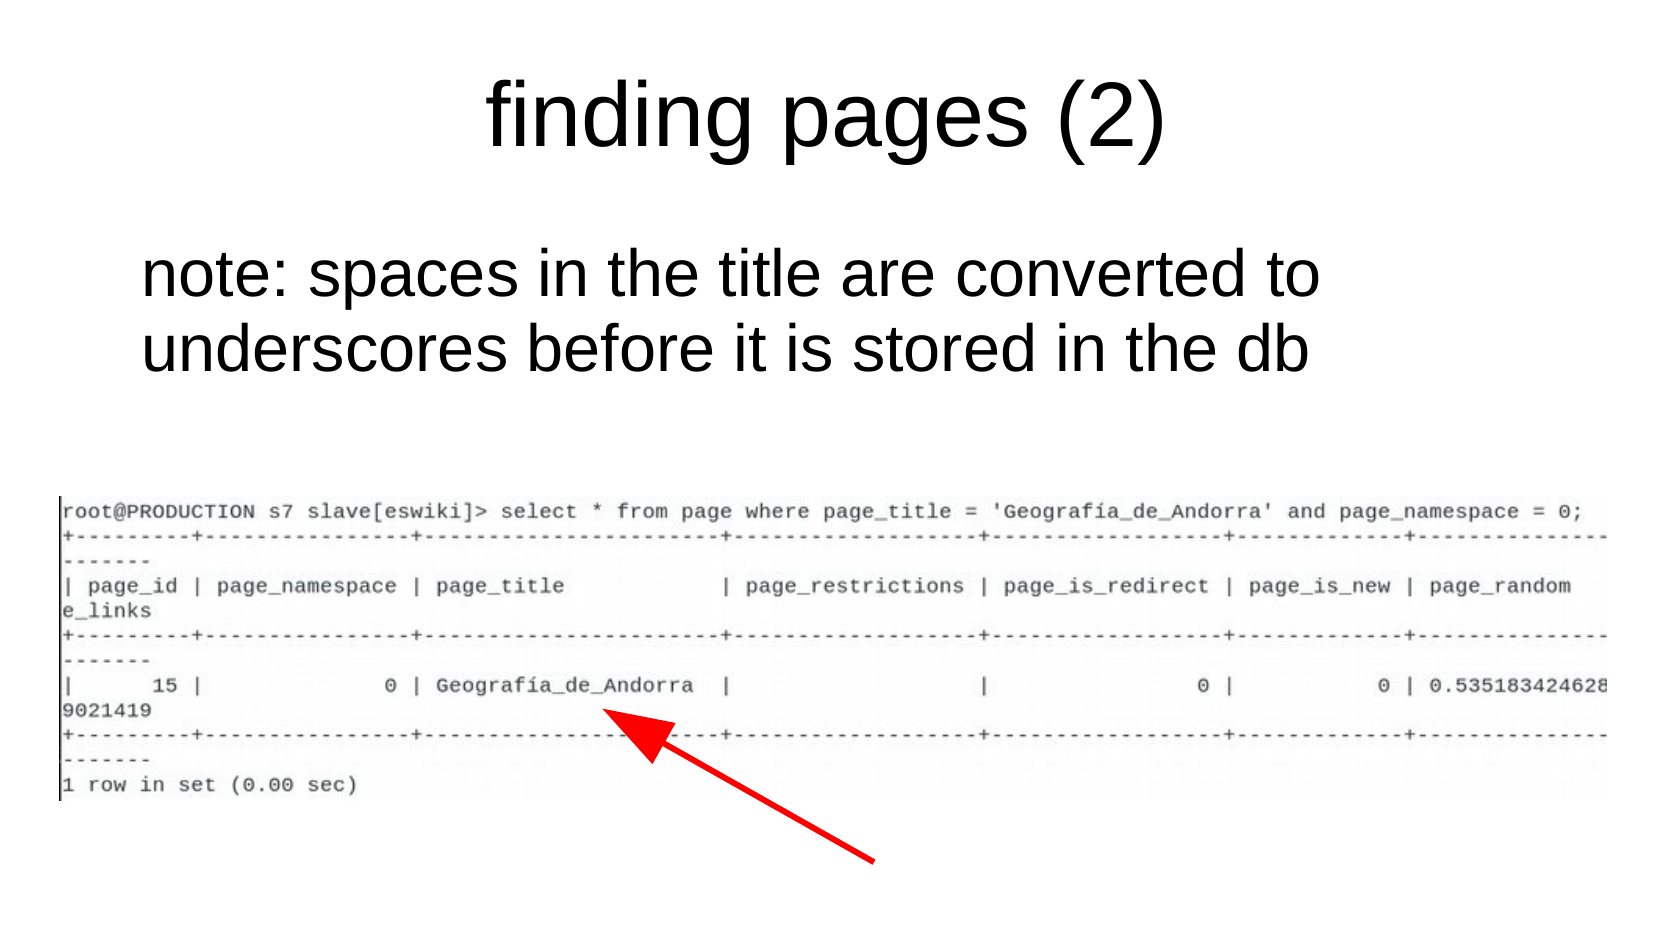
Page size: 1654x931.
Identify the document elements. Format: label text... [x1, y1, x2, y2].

title finding pages (2) [82, 37, 1571, 193]
picture [59, 496, 1607, 801]
list note: spaces in the title are converted to underscores before it is stored in the db [70, 236, 1560, 411]
